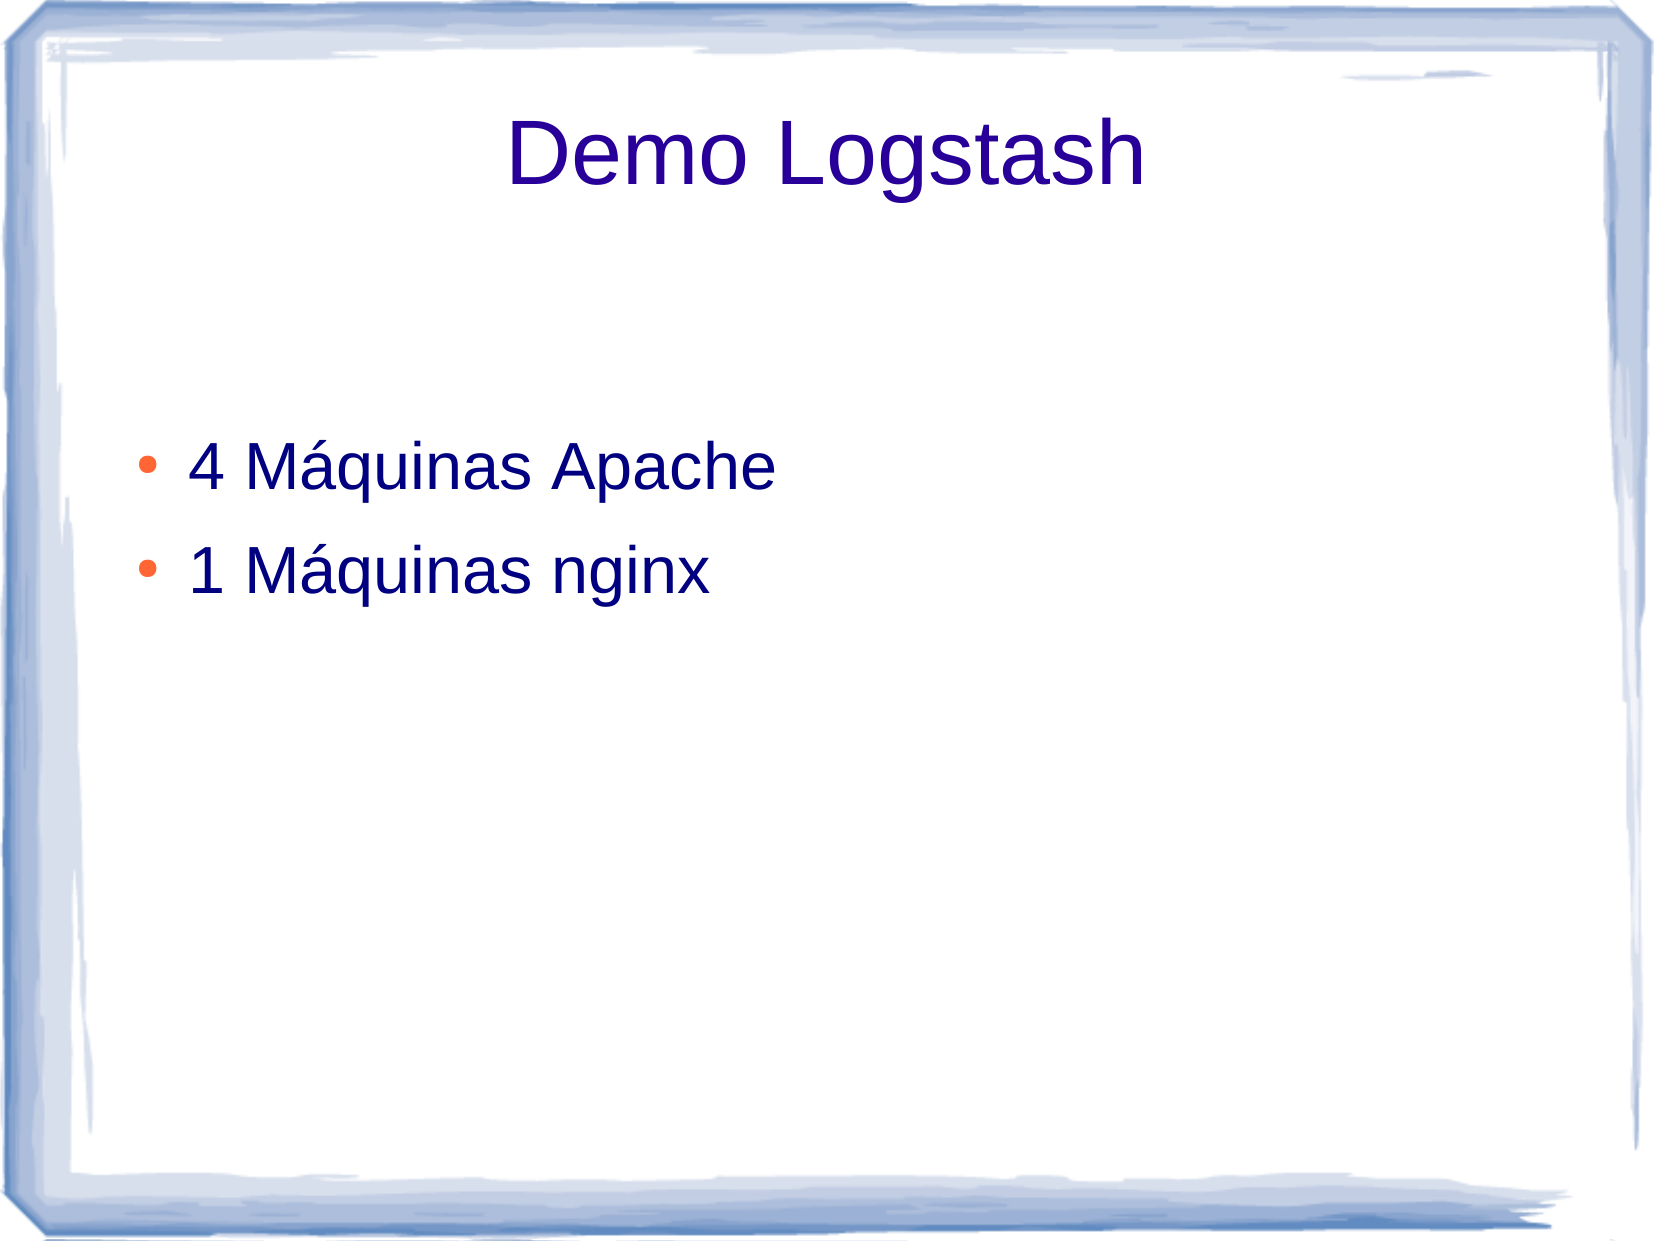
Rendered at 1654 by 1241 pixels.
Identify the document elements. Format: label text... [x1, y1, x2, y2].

list 4 Máquinas Apache 1 Máquinas nginx [118, 324, 1571, 1045]
title Demo Logstash [82, 49, 1571, 257]
picture [0, 0, 1654, 1241]
